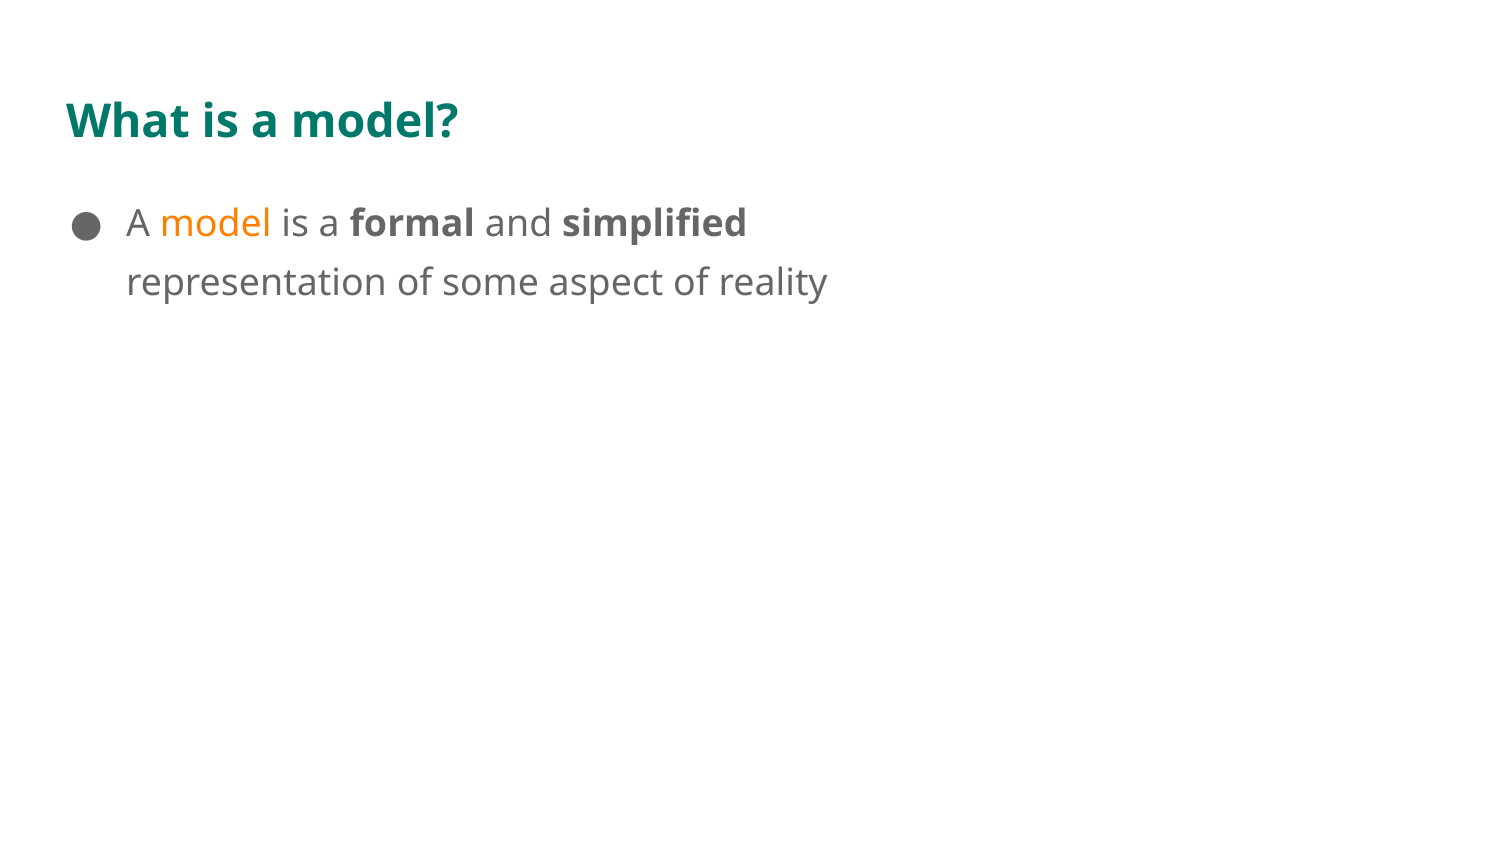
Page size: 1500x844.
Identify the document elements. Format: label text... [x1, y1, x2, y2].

title What is a model? [51, 72, 1449, 167]
list A model is a formal and simplified representation of some aspect of reality [51, 189, 961, 750]
